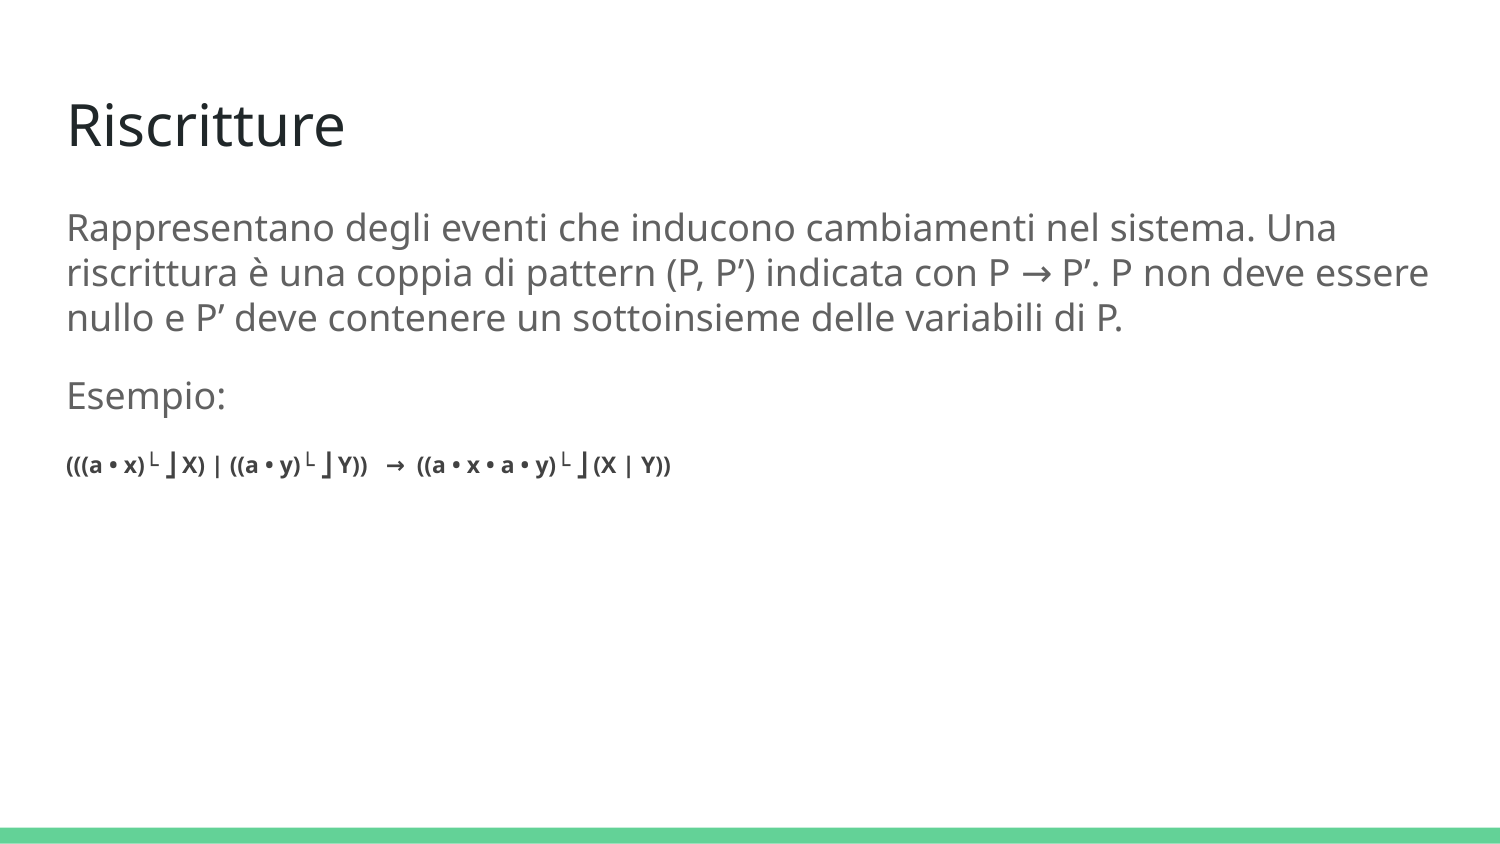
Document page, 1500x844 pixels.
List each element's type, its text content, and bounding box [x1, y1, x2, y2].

title Riscritture [51, 72, 1449, 167]
list Rappresentano degli eventi che inducono cambiamenti nel sistema. Una riscrittura è una coppia di pattern (P, P’) indicata con P → P’. P non deve essere nullo e P’ deve contenere un sottoinsieme delle variabili di P. Esempio: (((a • x)└ ⎦ X) | ((a • y)└ ⎦ Y)) → ((a • x • a • y)└ ⎦ (X | Y)) [51, 189, 1449, 750]
